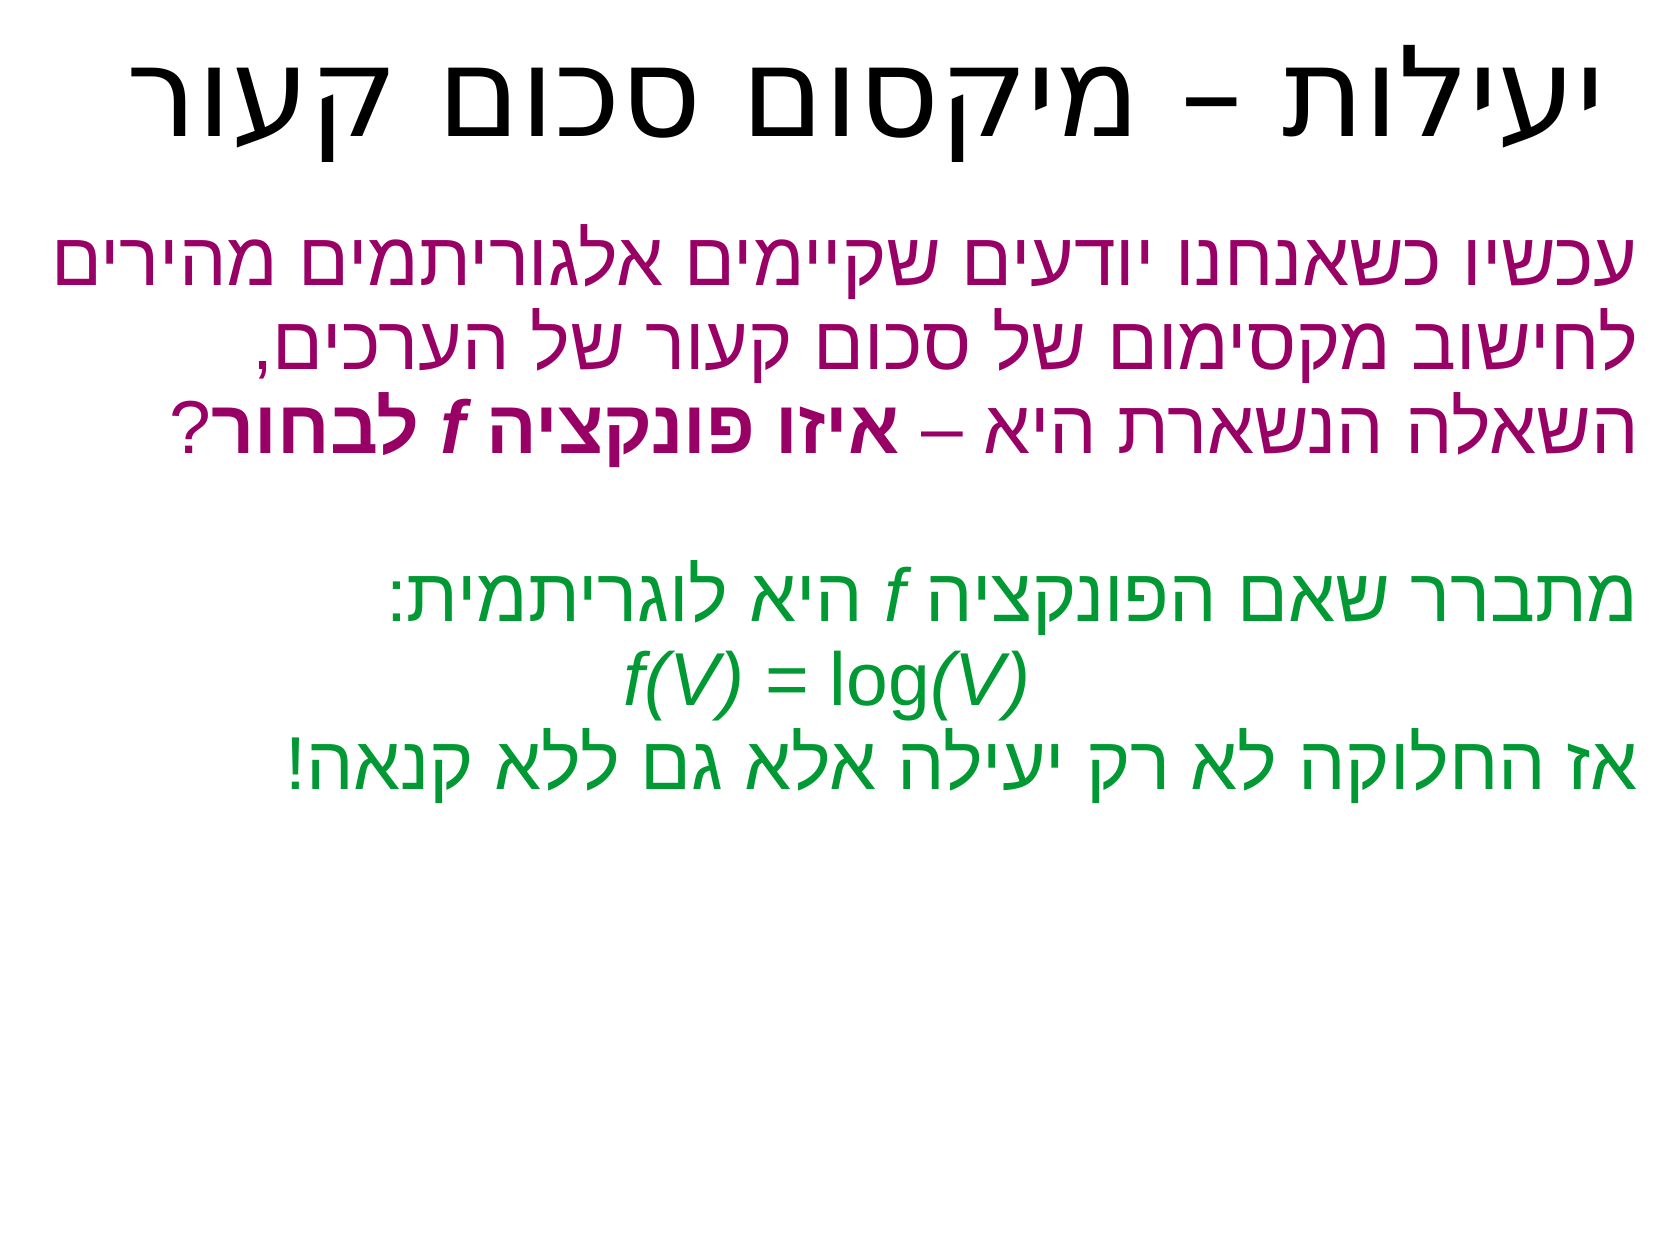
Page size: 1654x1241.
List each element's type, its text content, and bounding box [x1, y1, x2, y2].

text_box עכשיו כשאנחנו יודעים שקיימים אלגוריתמים מהירים לחישוב מקסימום של סכום קעור של הערכים, השאלה הנשארת היא – איזו פונקציה f לבחור? מתברר שאם הפונקציה f היא לוגריתמית: f(V) = log(V) אז החלוקה לא רק יעילה אלא גם ללא קנאה! [0, 210, 1654, 1201]
title יעילות – מיקסום סכום קעור [30, 7, 1654, 166]
